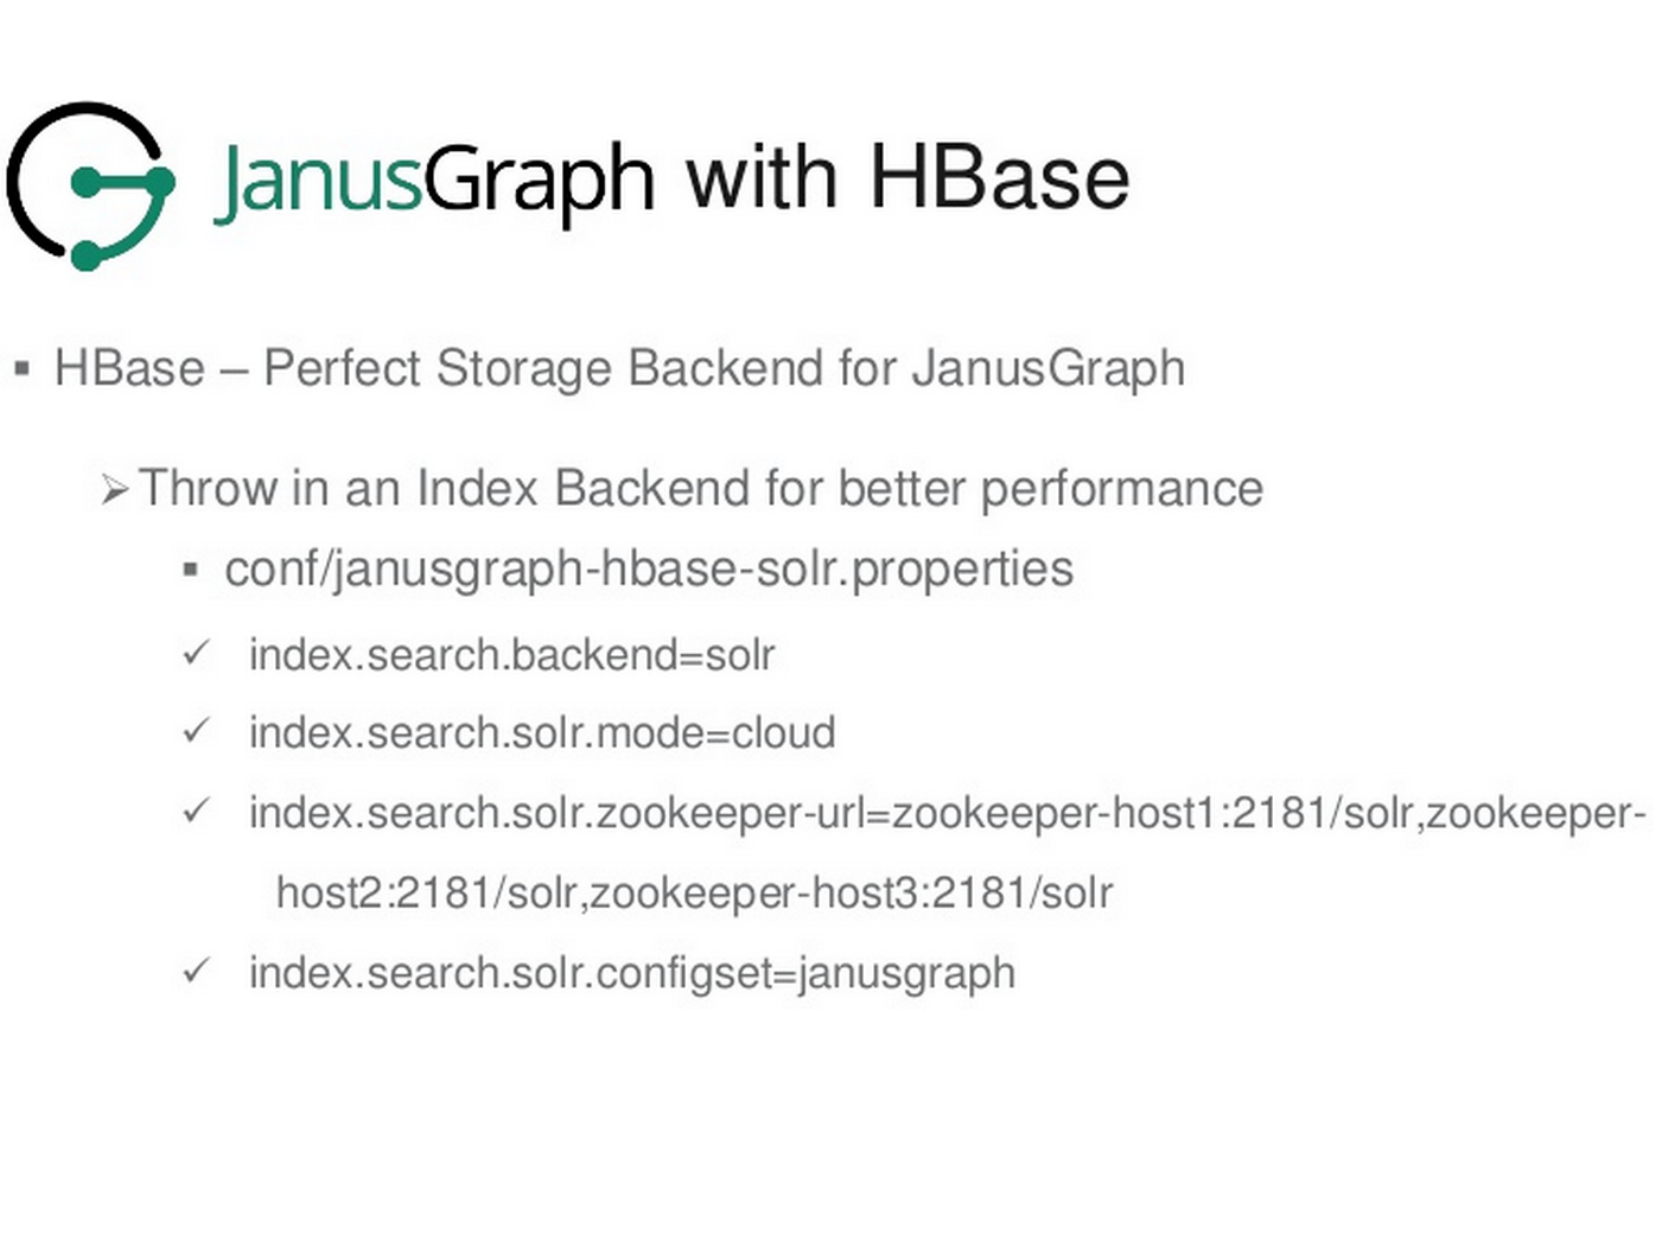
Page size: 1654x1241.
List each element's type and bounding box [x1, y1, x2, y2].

picture [0, 99, 1654, 1011]
